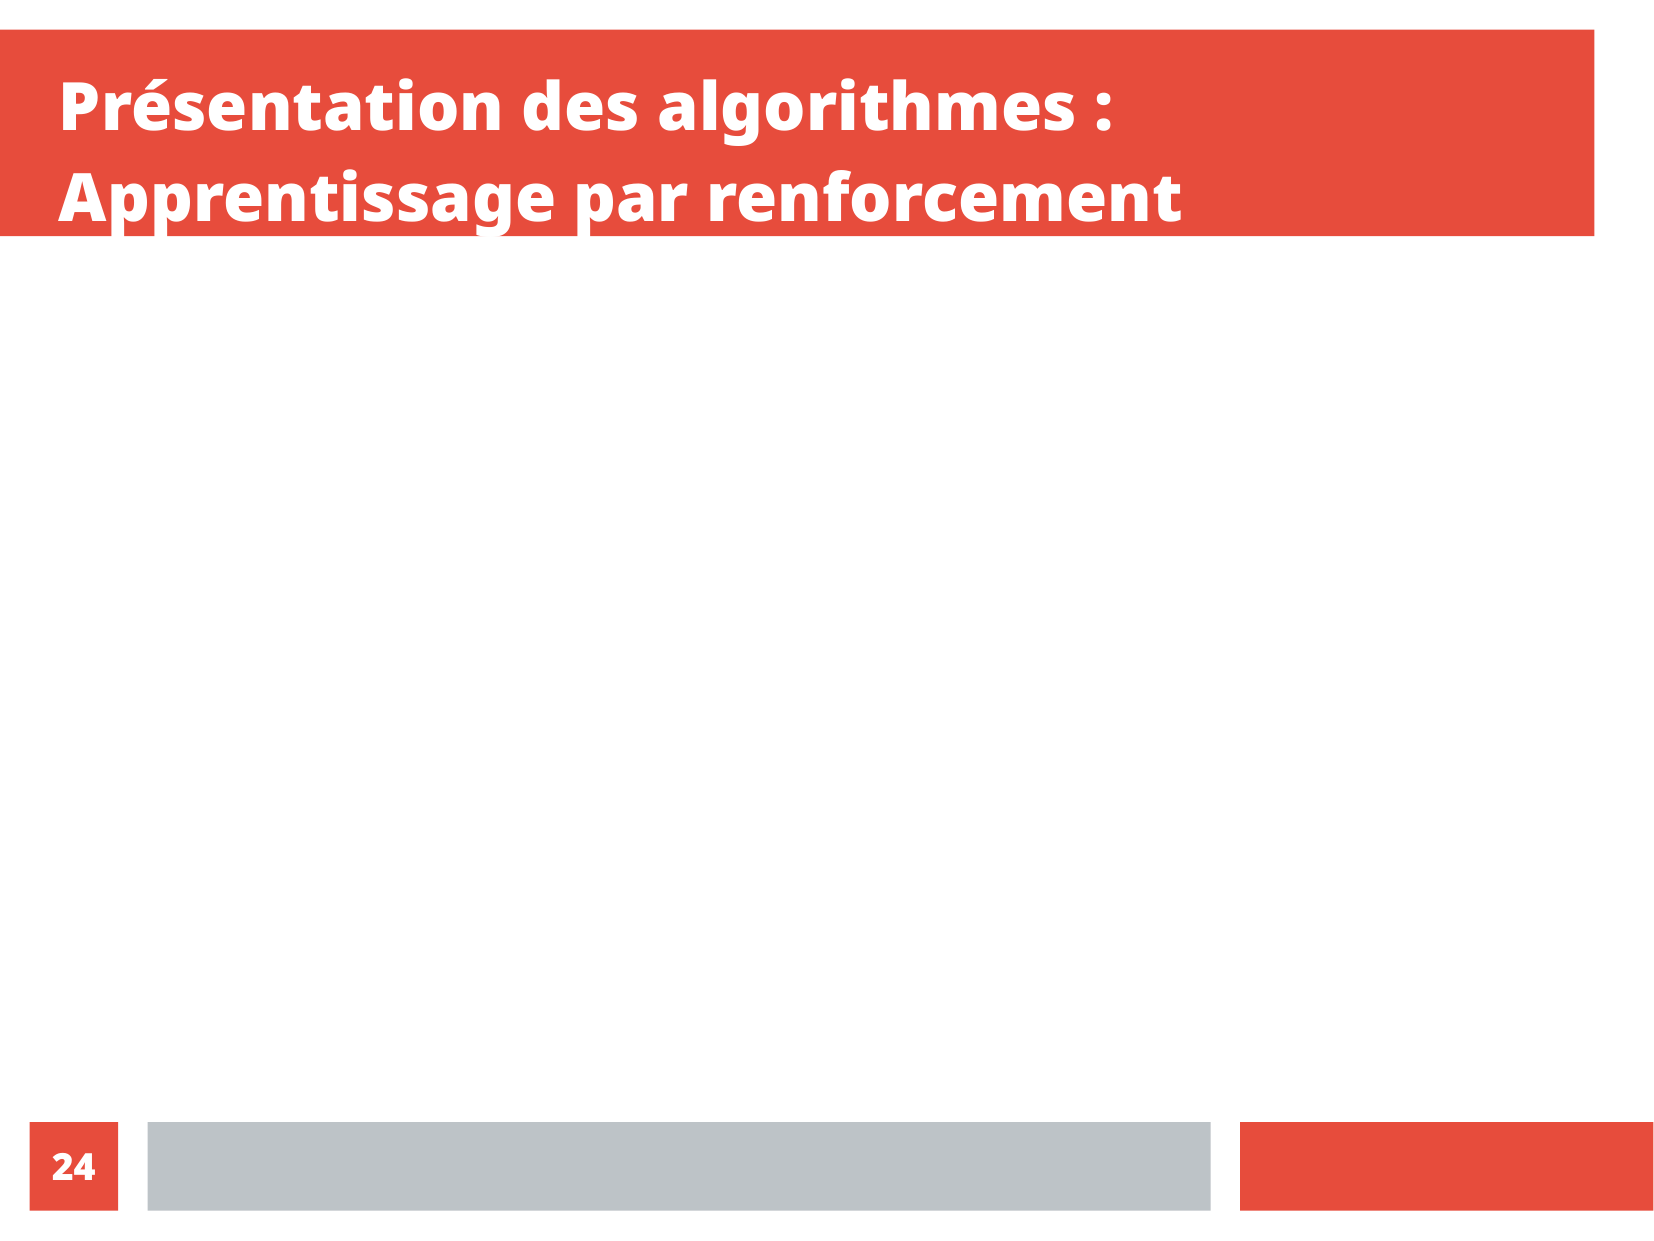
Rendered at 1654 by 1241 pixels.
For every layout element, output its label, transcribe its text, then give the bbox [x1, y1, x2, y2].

title Présentation des algorithmes : Apprentissage par renforcement [59, 59, 1595, 207]
